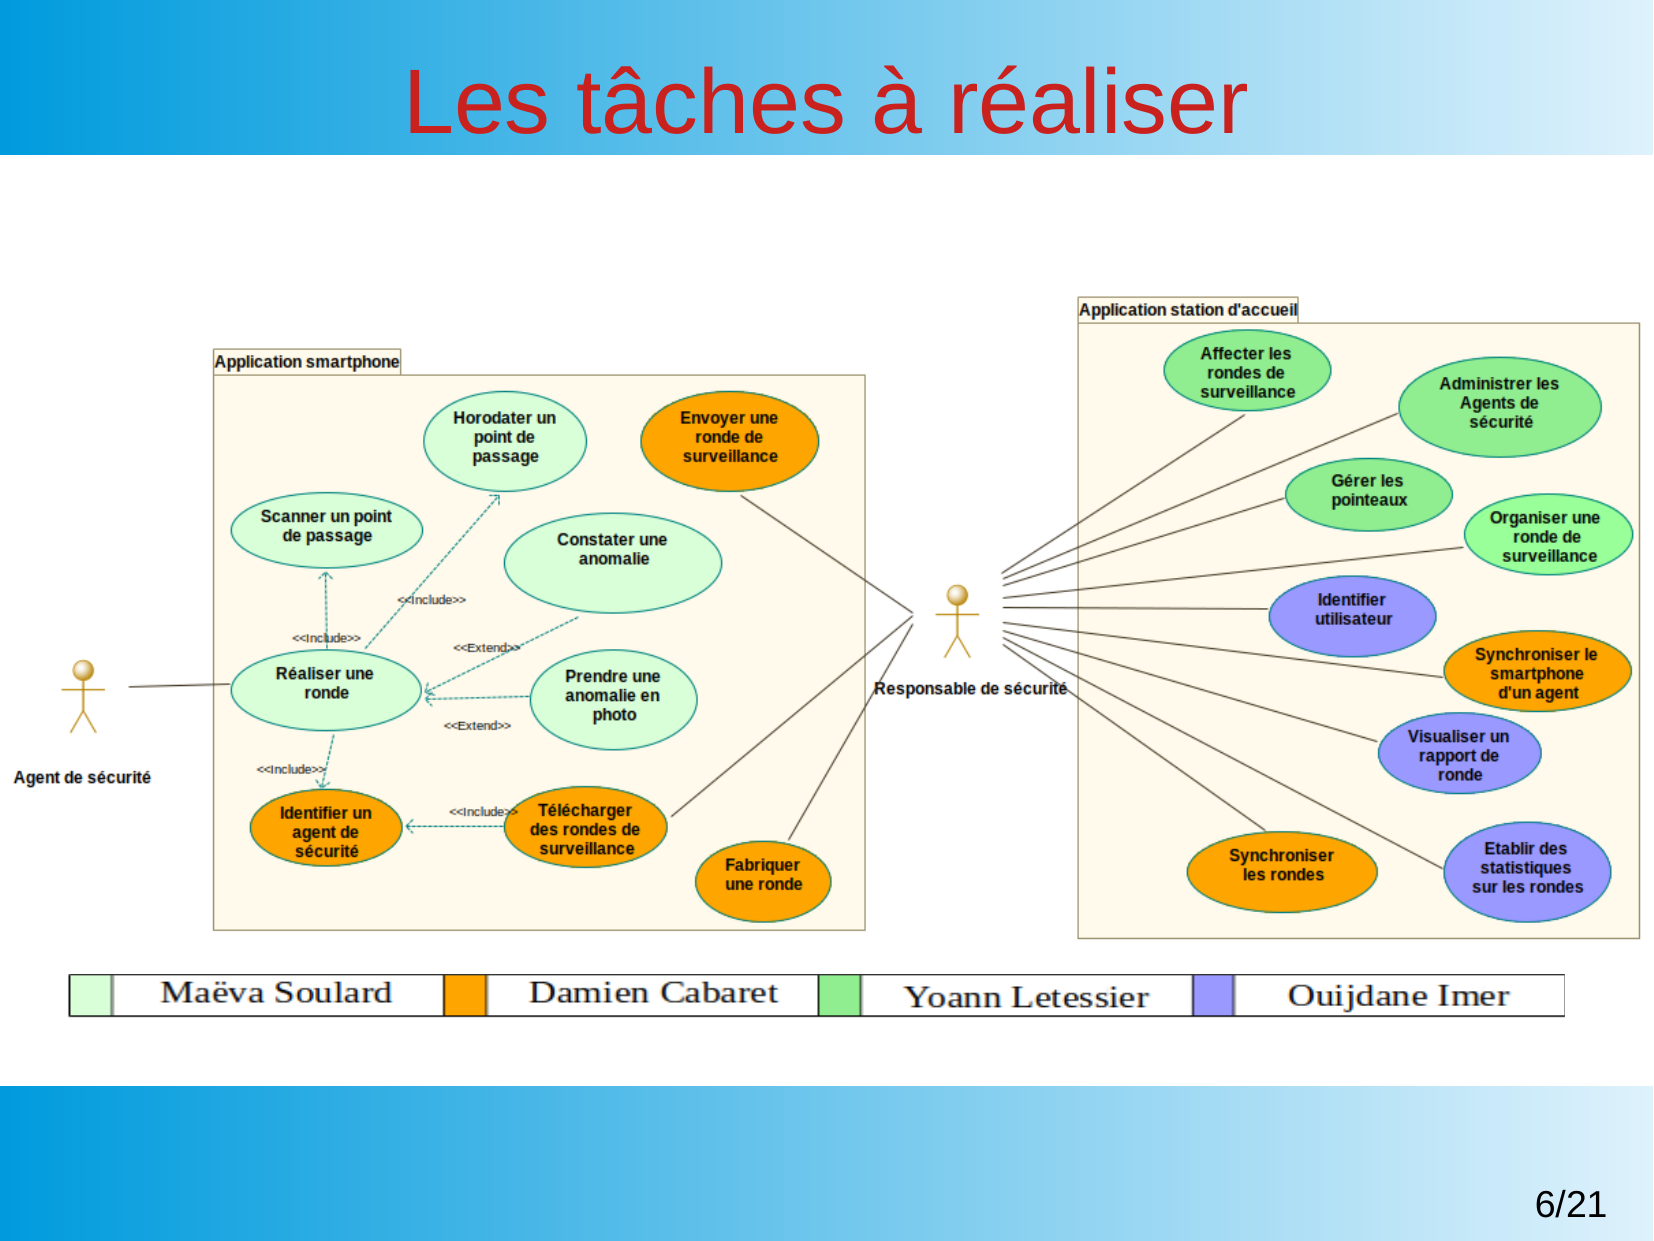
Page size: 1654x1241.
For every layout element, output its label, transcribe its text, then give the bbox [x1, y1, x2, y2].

title Les tâches à réaliser [82, 49, 1571, 155]
picture [0, 283, 1654, 953]
picture [59, 974, 1565, 1022]
text_box <numéro>/21 [1520, 1175, 1654, 1241]
